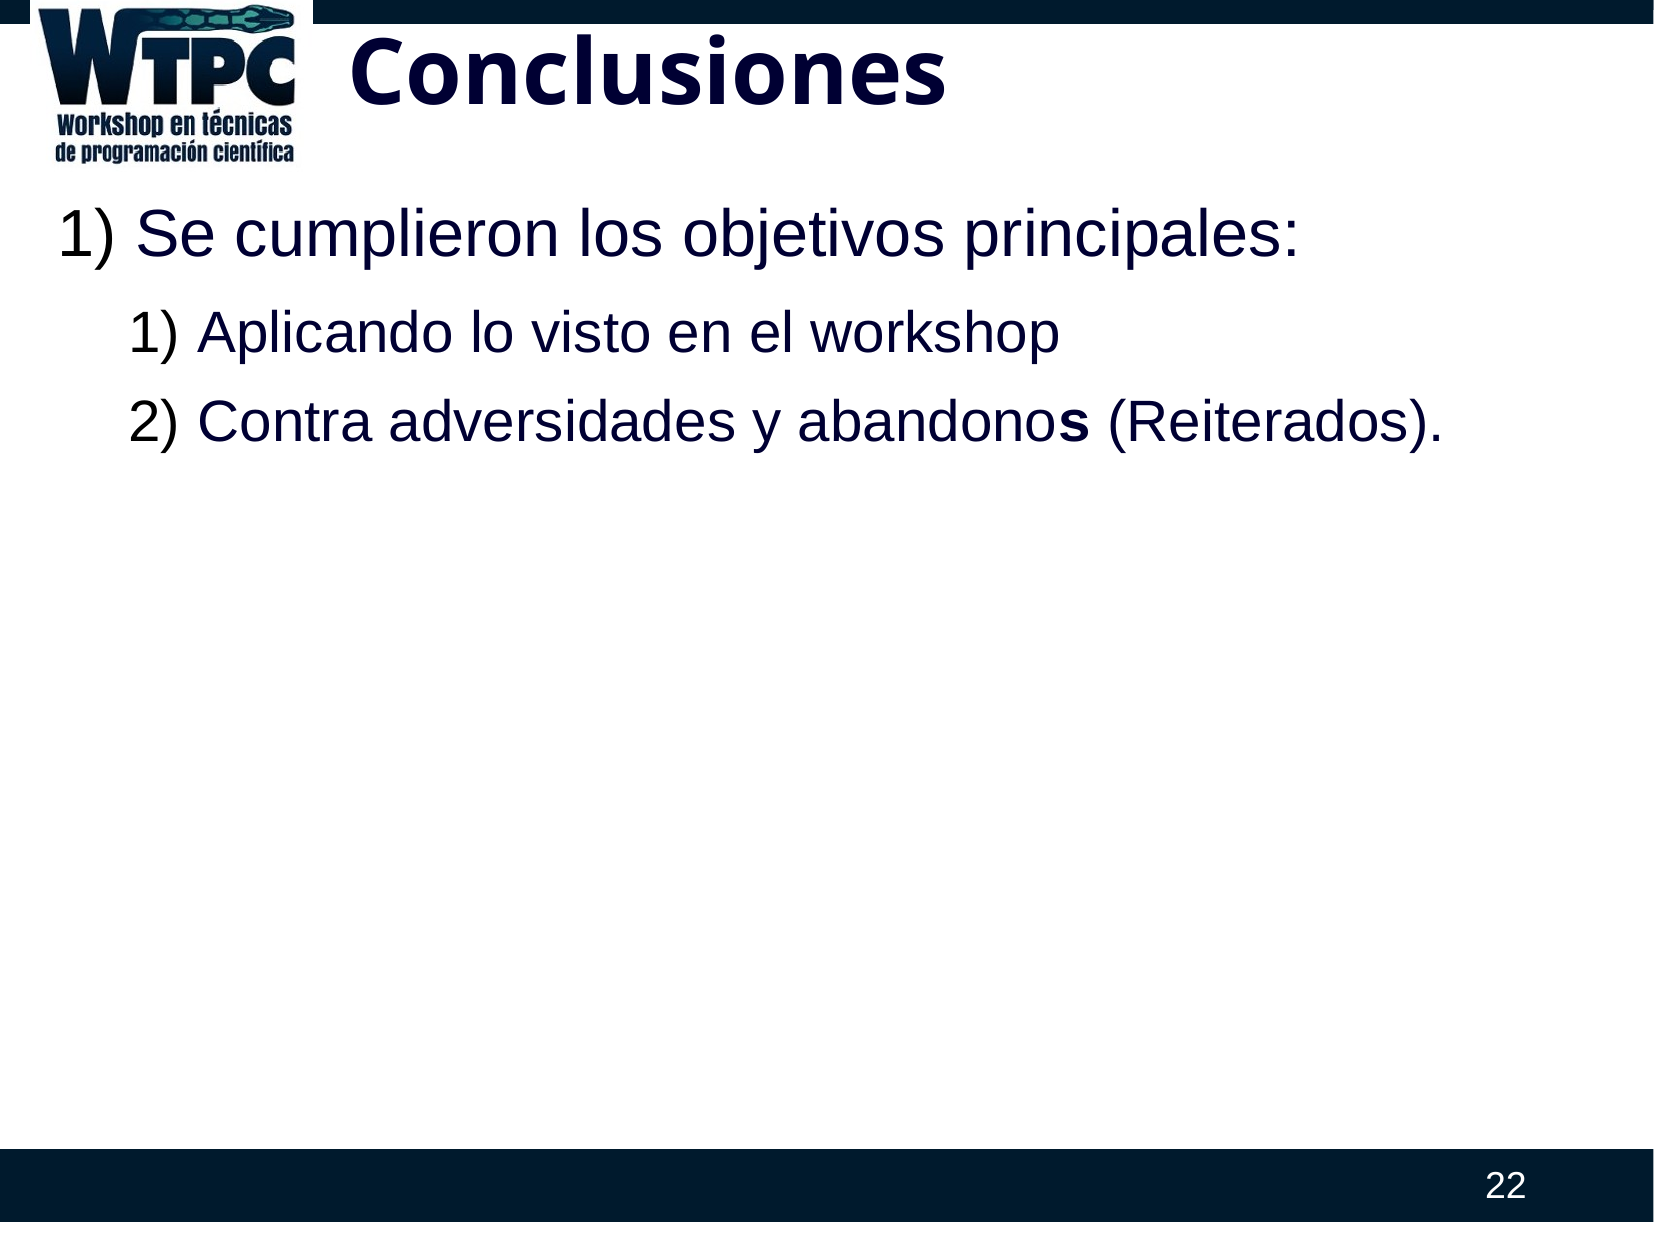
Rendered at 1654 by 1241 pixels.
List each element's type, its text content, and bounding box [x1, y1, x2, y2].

picture [0, 1149, 1654, 1223]
text_box <número> [1470, 1156, 1654, 1228]
list Se cumplieron los objetivos principales: Aplicando lo visto en el workshop Contra adversidades y abandonos (Reiterados). [39, 195, 1617, 1106]
title Conclusiones [347, 24, 1569, 125]
picture [0, 0, 1654, 175]
